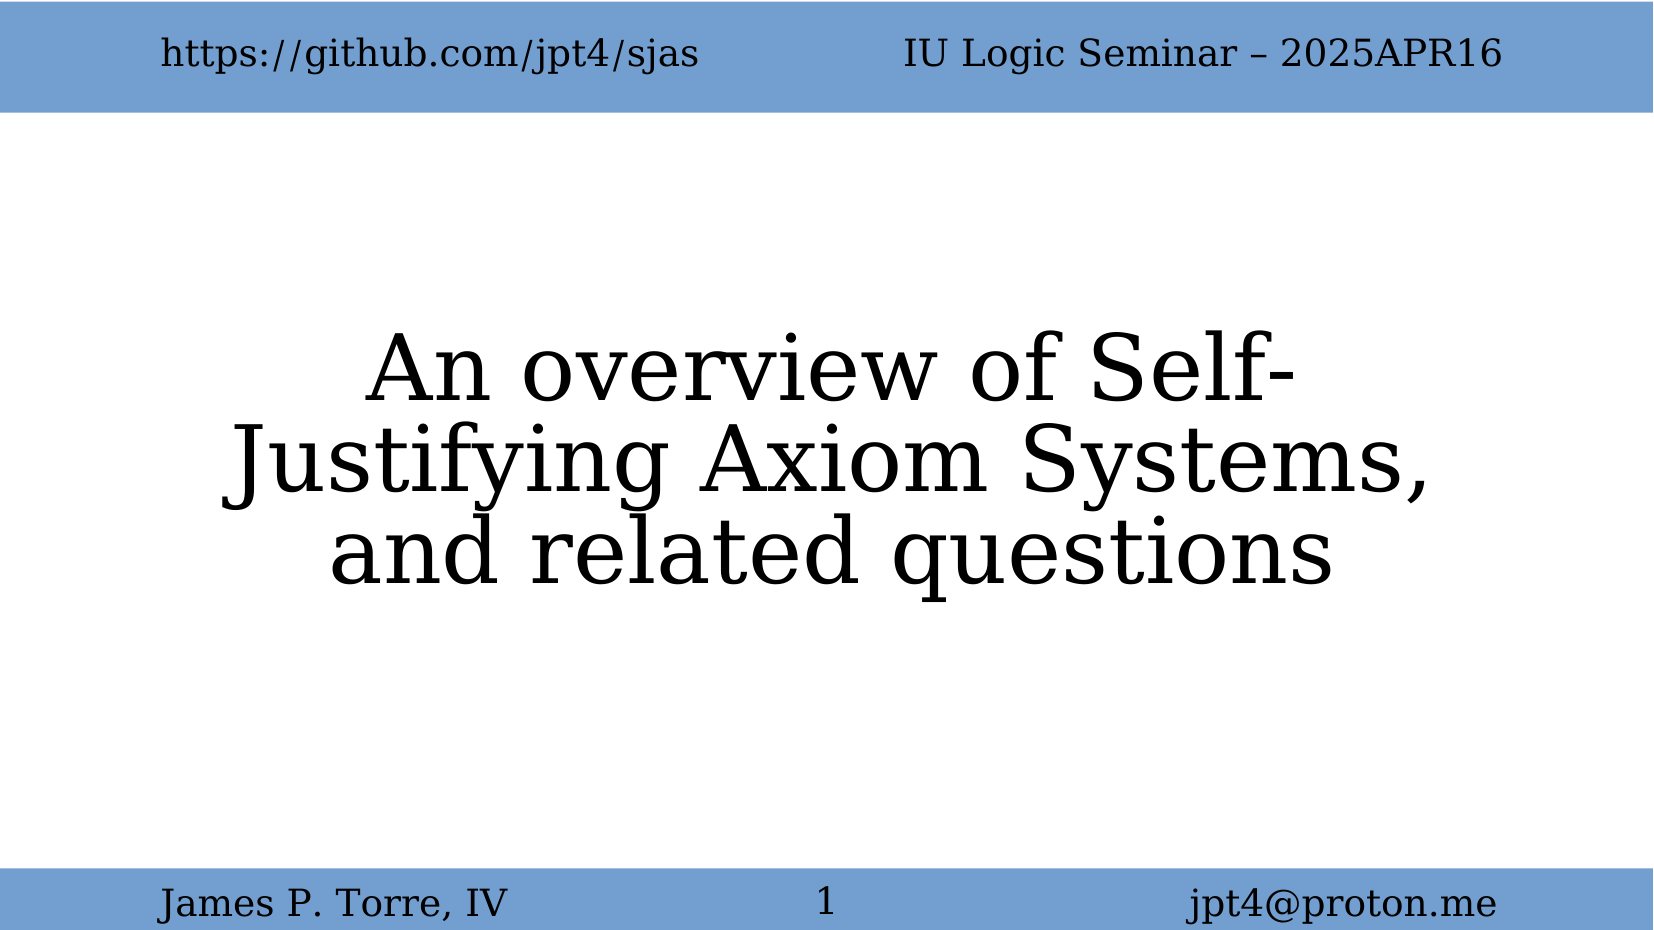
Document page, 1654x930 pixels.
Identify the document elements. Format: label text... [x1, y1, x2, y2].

text_box James P. Torre, IV jpt4@proton.me [145, 879, 770, 930]
text_box James P. Torre, IV jpt4@proton.me [883, 879, 1520, 930]
subtitle [82, 212, 1571, 763]
text_box 1 [770, 877, 883, 930]
title [0, 1, 1653, 113]
text_box https://github.com/jpt4/sjas IU Logic Seminar – 2025APR16 [145, 29, 1520, 82]
text_box [0, 868, 1653, 930]
text_box An overview of Self-Justifying Axiom Systems, and related questions [167, 319, 1498, 611]
